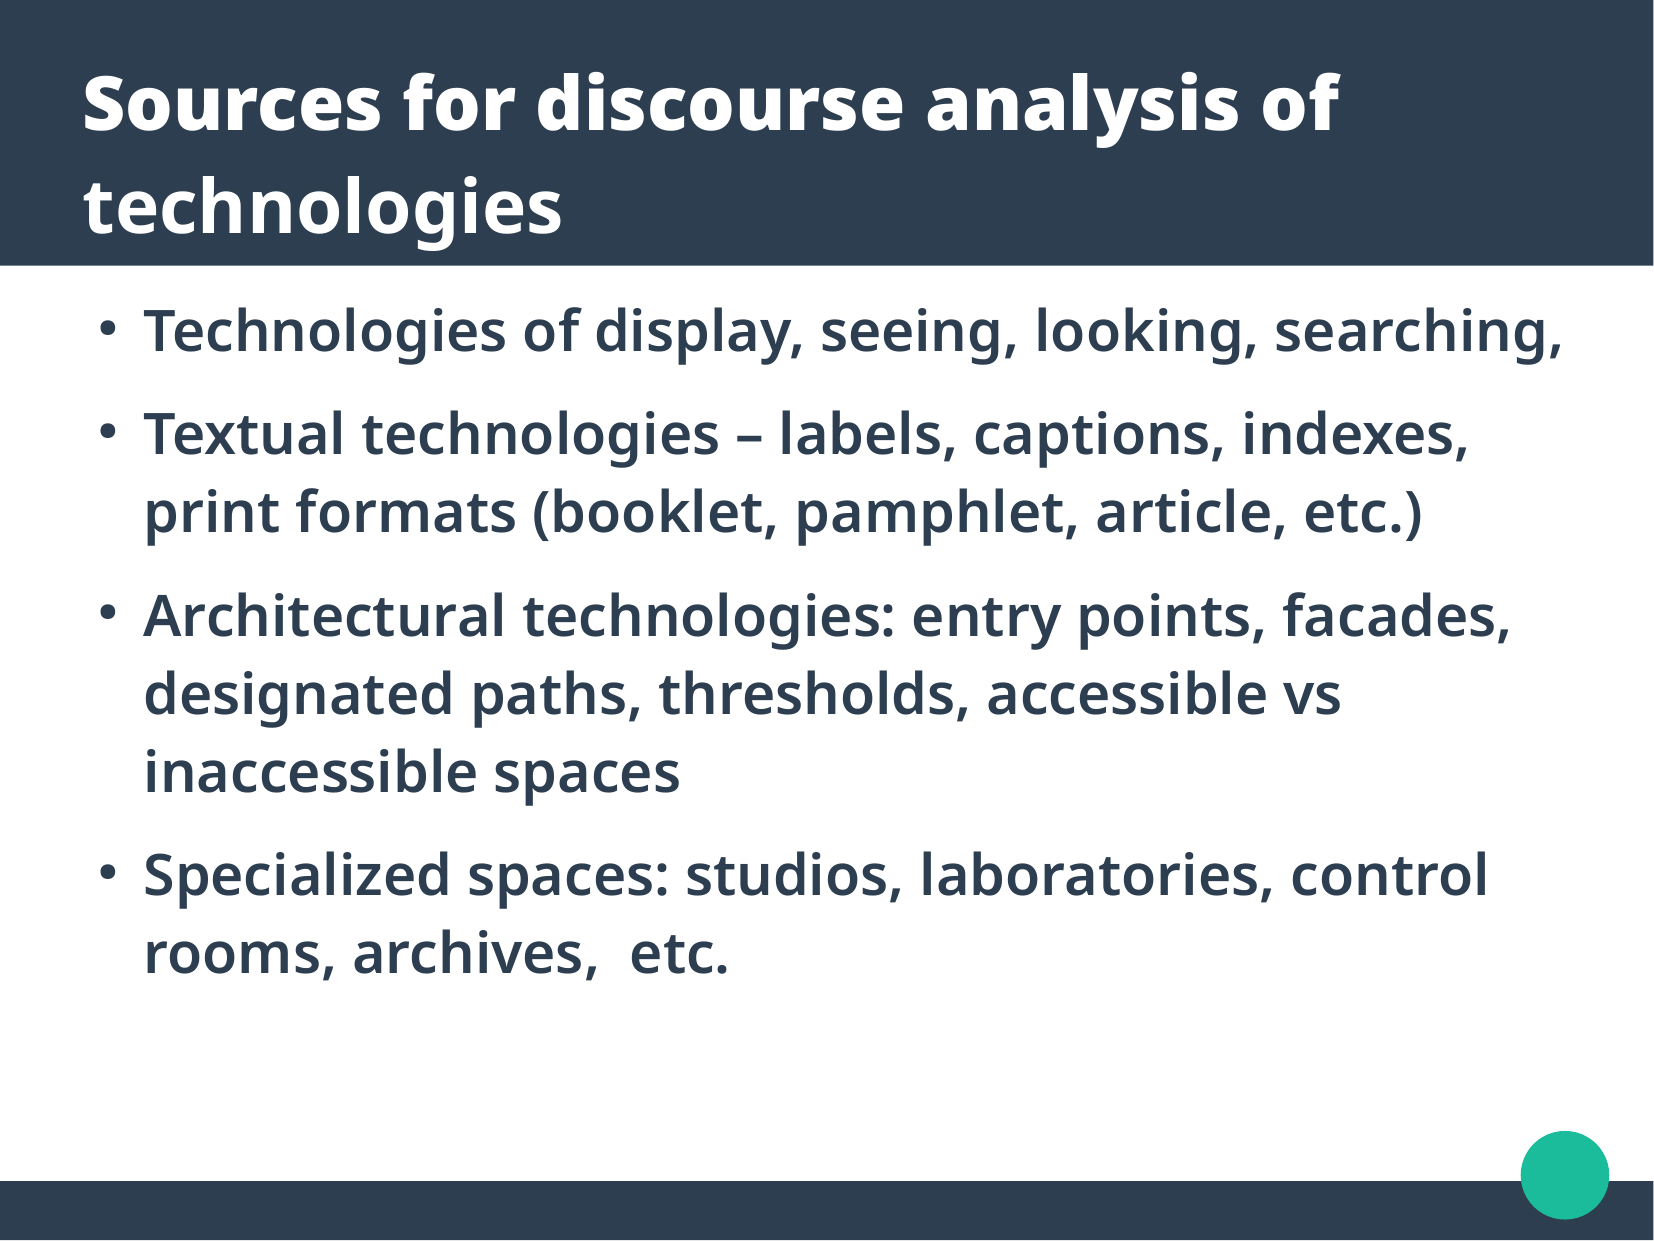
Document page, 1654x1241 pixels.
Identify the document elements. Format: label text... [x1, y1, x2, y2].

list Technologies of display, seeing, looking, searching, Textual technologies – labels, captions, indexes, print formats (booklet, pamphlet, article, etc.) Architectural technologies: entry points, facades, designated paths, thresholds, accessible vs inaccessible spaces Specialized spaces: studios, laboratories, control rooms, archives, etc. [82, 290, 1571, 1010]
title Sources for discourse analysis of technologies [82, 49, 1571, 257]
